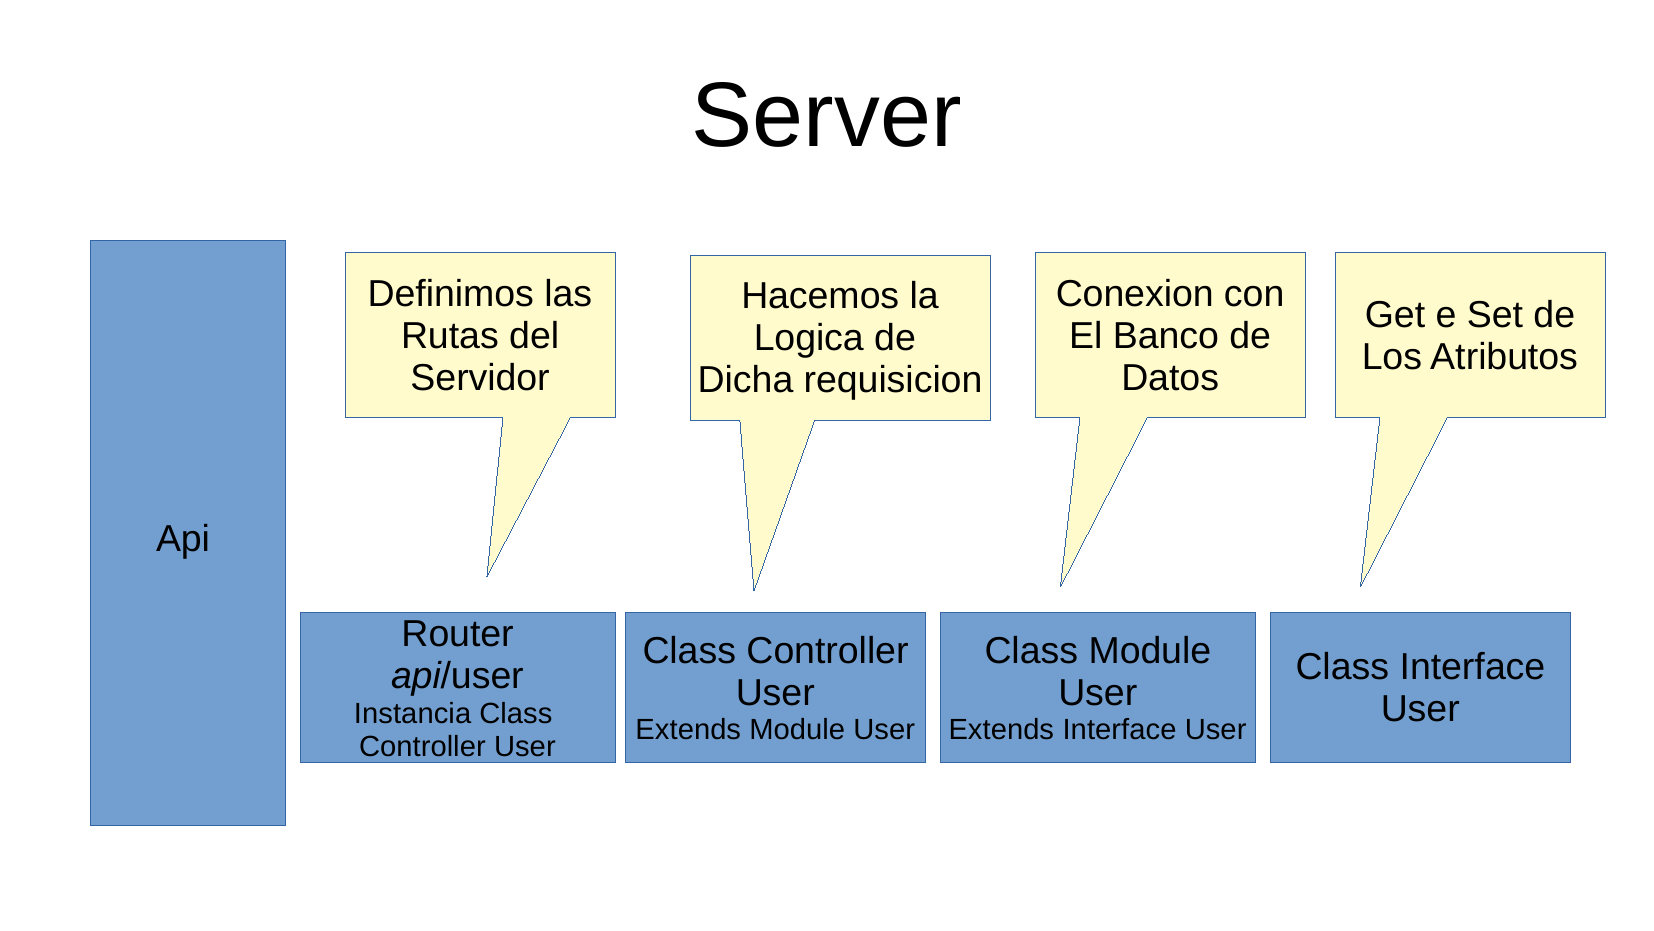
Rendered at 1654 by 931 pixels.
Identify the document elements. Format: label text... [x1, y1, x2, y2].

text_box Class Controller User Extends Module User [625, 612, 926, 763]
text_box Class Interface User [1270, 612, 1571, 763]
text_box Conexion con El Banco de Datos [1035, 252, 1306, 587]
text_box Hacemos la Logica de Dicha requisicion [690, 255, 991, 591]
text_box [90, 240, 286, 826]
text_box Router api/user Instancia Class Controller User [300, 612, 616, 763]
text_box Class Module User Extends Interface User [940, 612, 1256, 763]
text_box Api [141, 510, 226, 609]
text_box Get e Set de Los Atributos [1335, 252, 1606, 587]
text_box Definimos las Rutas del Servidor [345, 252, 616, 577]
title Server [82, 37, 1571, 193]
